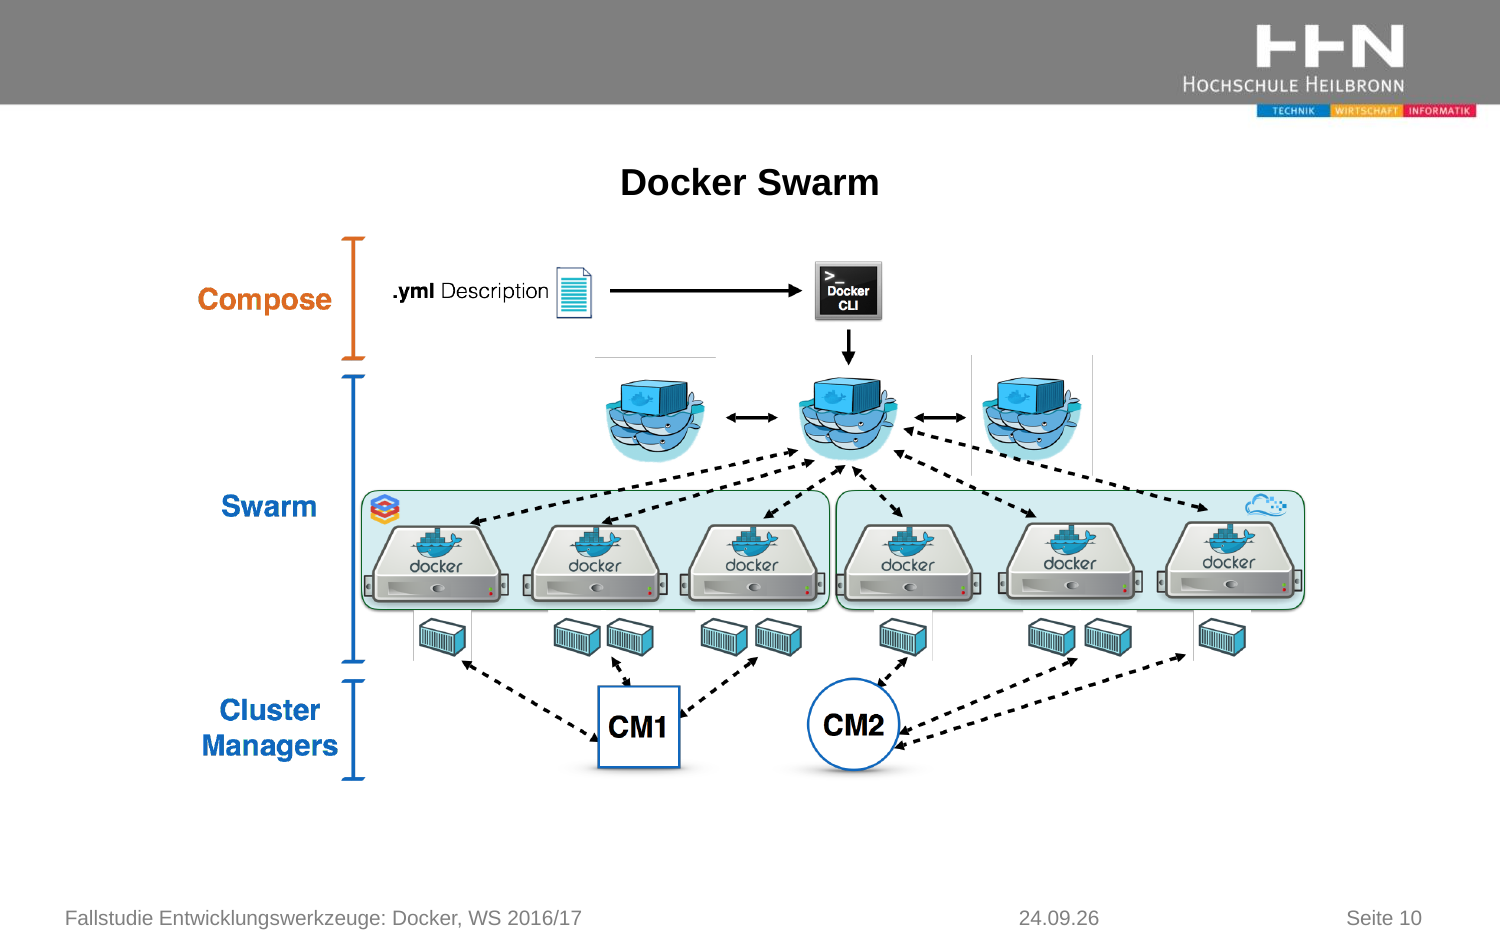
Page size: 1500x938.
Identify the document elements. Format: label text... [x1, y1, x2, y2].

slide_number Seite <number> [1331, 896, 1493, 927]
slide_number 13.12.16 [1003, 896, 1223, 937]
footer Fallstudie Entwicklungswerkzeuge: Docker, WS 2016/17 [64, 896, 904, 933]
picture [0, 0, 1500, 938]
text_box Docker Swarm [605, 153, 895, 211]
